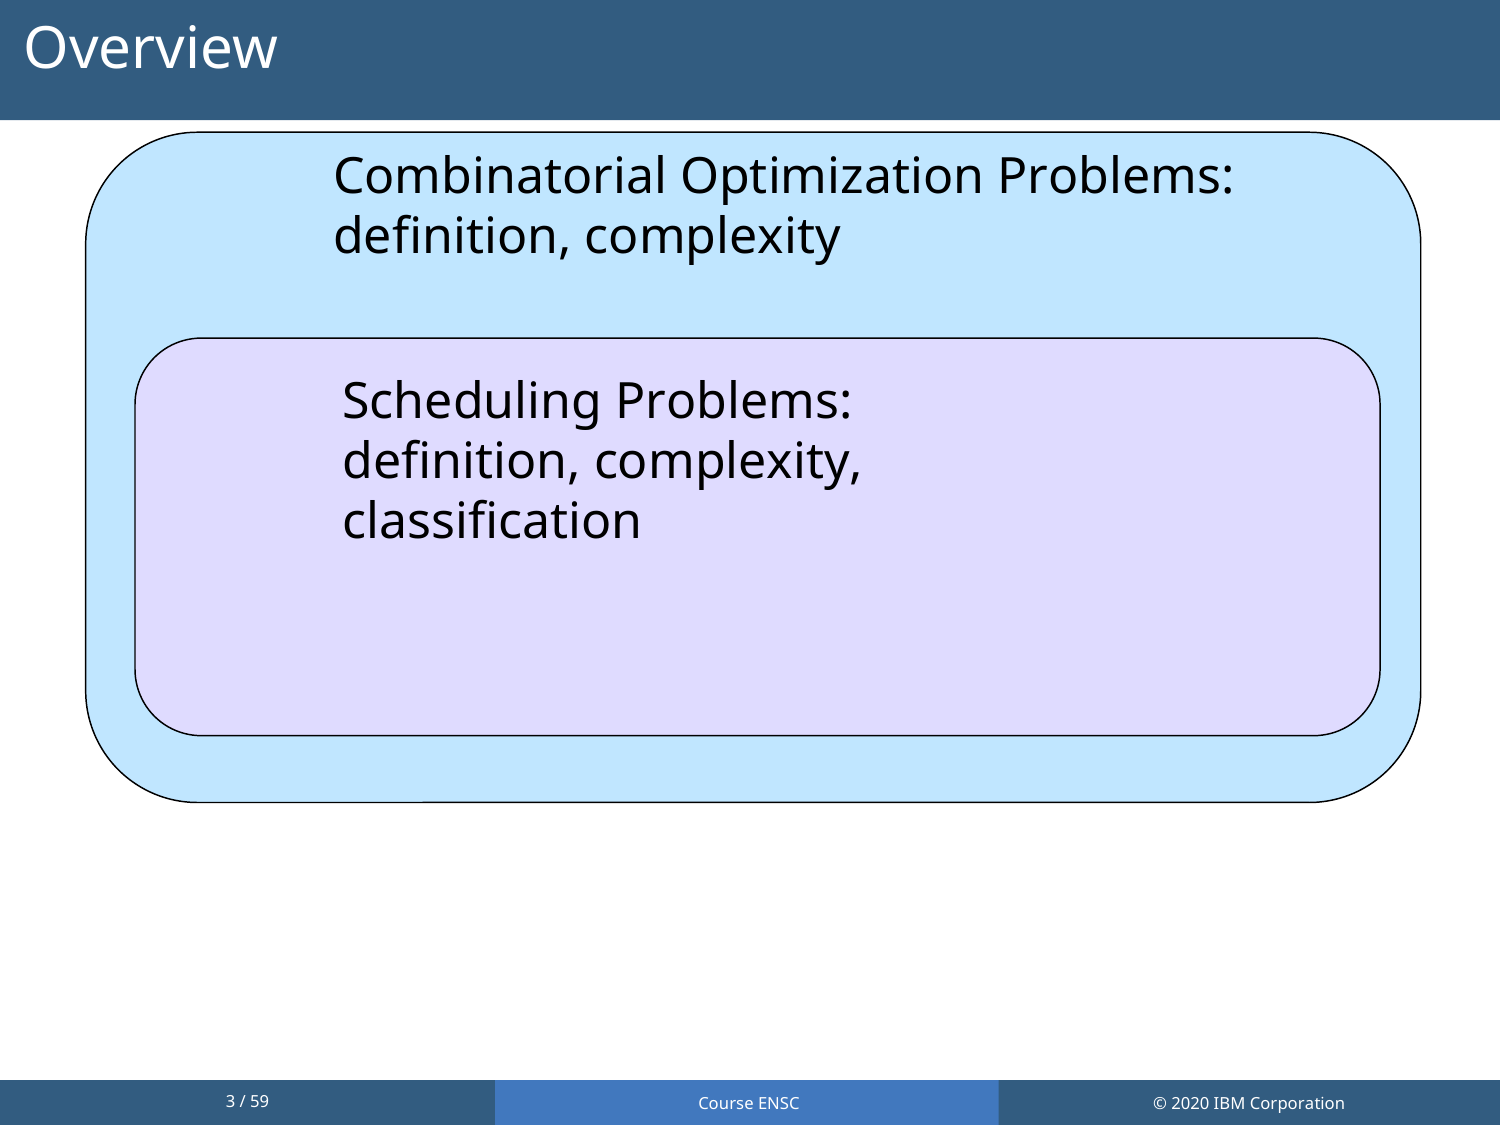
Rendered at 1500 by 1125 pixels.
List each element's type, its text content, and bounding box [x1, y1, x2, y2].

title Overview [0, 0, 1500, 121]
text_box Combinatorial Optimization Problems: definition, complexity [318, 135, 1228, 271]
text_box Scheduling Problems: definition, complexity, classification [327, 360, 875, 556]
text_box [85, 132, 1421, 803]
